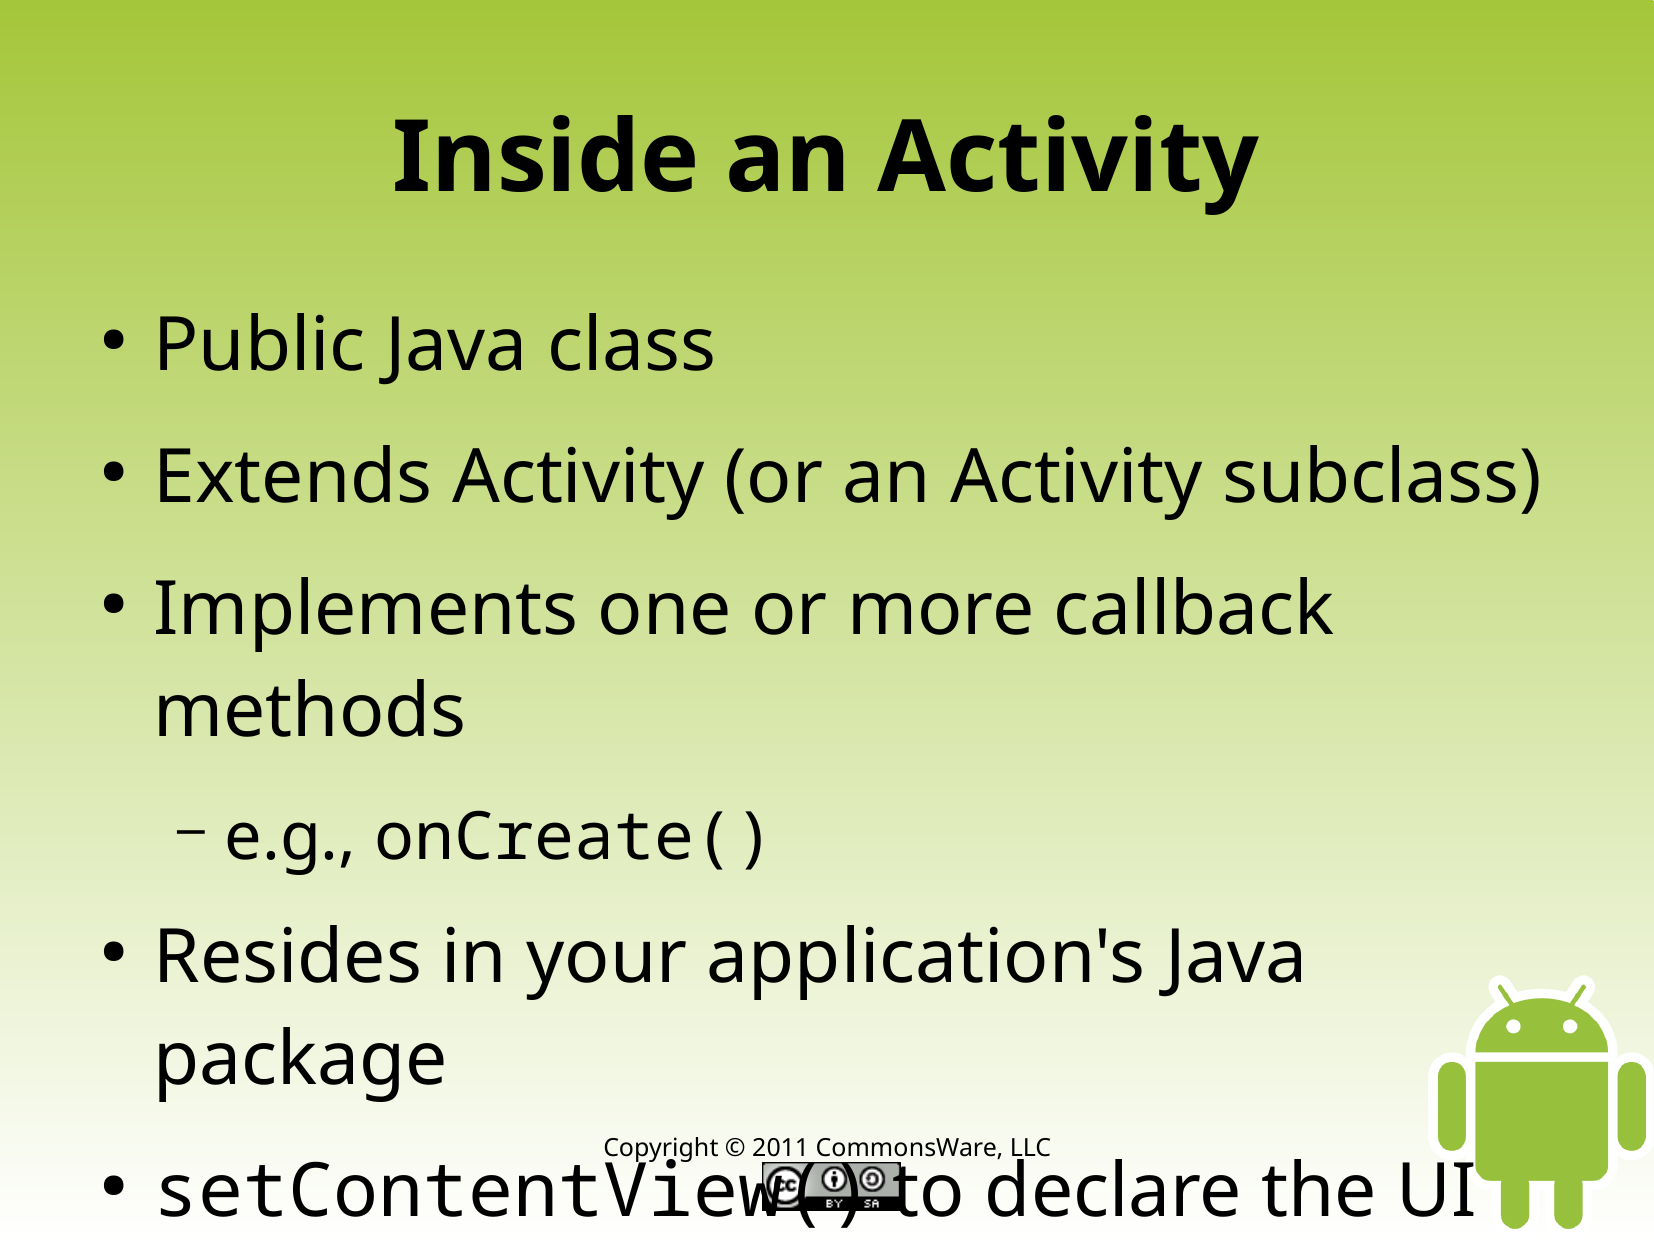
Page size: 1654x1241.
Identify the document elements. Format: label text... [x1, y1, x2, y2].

picture [847, 1162, 901, 1211]
picture [762, 1162, 809, 1211]
picture [805, 1162, 851, 1211]
list Public Java class Extends Activity (or an Activity subclass) Implements one or more callback methods e.g., onCreate() Resides in your application's Java package setContentView() to declare the UI Usually supply a layout XML file [82, 290, 1571, 1109]
title Inside an Activity [82, 49, 1571, 257]
picture [1428, 975, 1654, 1238]
picture [762, 1198, 766, 1211]
